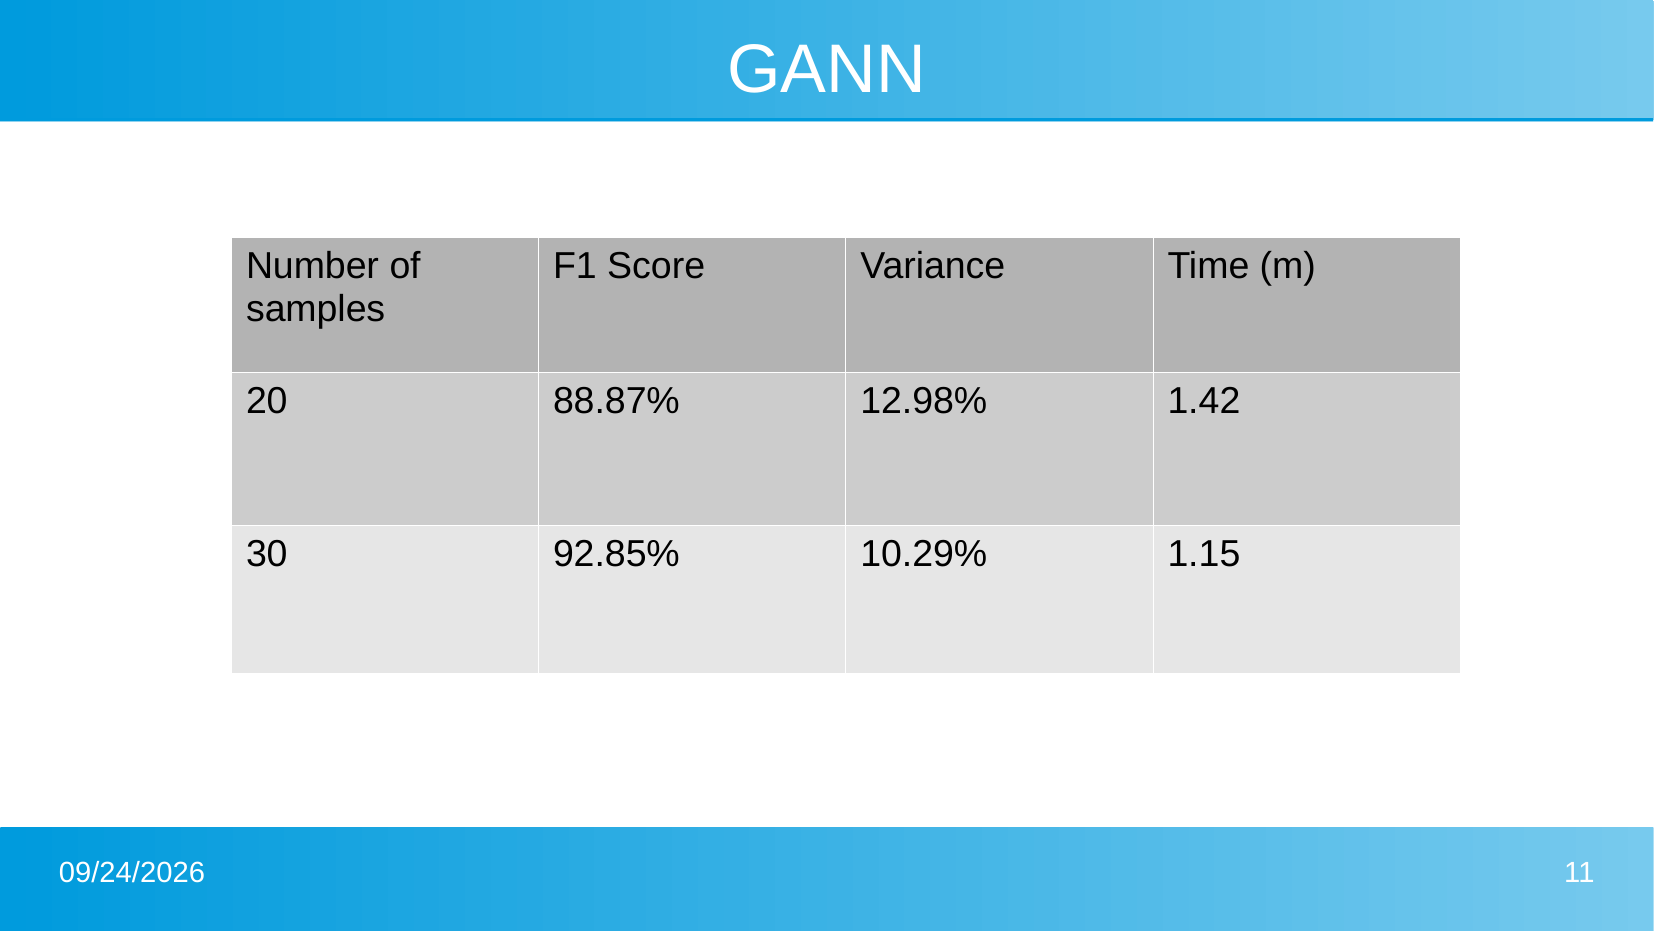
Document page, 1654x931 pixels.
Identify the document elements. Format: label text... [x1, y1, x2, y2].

title GANN [59, 29, 1595, 108]
table_cell 1.42 [1154, 373, 1460, 525]
table_header Variance [846, 238, 1153, 372]
table_header F1 Score [539, 238, 845, 372]
table_cell 10.29% [846, 526, 1153, 673]
table_cell 12.98% [846, 373, 1153, 525]
table_cell 20 [232, 373, 538, 525]
table_header Number of samples [232, 238, 538, 372]
table_cell 88.87% [539, 373, 845, 525]
table_cell 30 [232, 526, 538, 673]
table_cell 1.15 [1154, 526, 1460, 673]
table_header Time (m) [1154, 238, 1460, 372]
table_cell 92.85% [539, 526, 845, 673]
